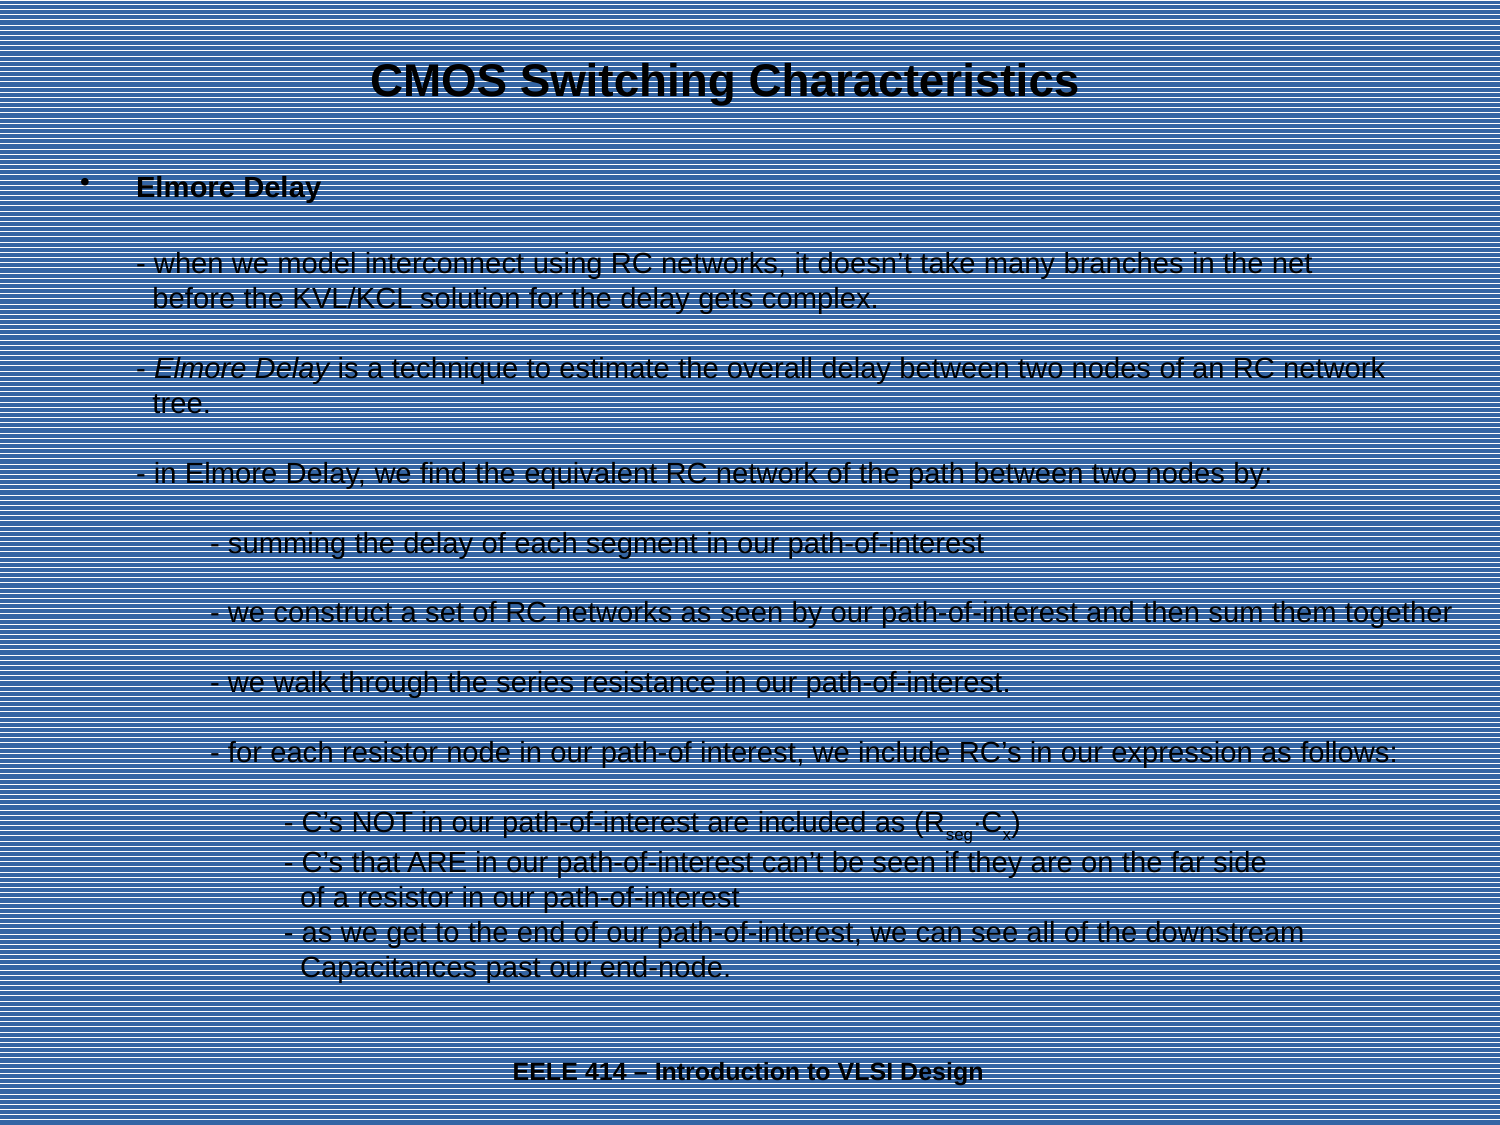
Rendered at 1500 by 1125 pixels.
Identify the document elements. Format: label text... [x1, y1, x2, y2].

list Elmore Delay - when we model interconnect using RC networks, it doesn’t take many branches in the net before the KVL/KCL solution for the delay gets complex. - Elmore Delay is a technique to estimate the overall delay between two nodes of an RC network tree. - in Elmore Delay, we find the equivalent RC network of the path between two nodes by: - summing the delay of each segment in our path-of-interest - we construct a set of RC networks as seen by our path-of-interest and then sum them together - we walk through the series resistance in our path-of-interest. - for each resistor node in our path-of interest, we include RC’s in our expression as follows: - C’s NOT in our path-of-interest are included as (Rseg∙Cx) - C’s that ARE in our path-of-interest can’t be seen if they are on the far side of a resistor in our path-of-interest - as we get to the end of our path-of-interest, we can see all of the downstream Capacitances past our end-node. [64, 160, 1471, 988]
title CMOS Switching Characteristics [87, 37, 1363, 120]
